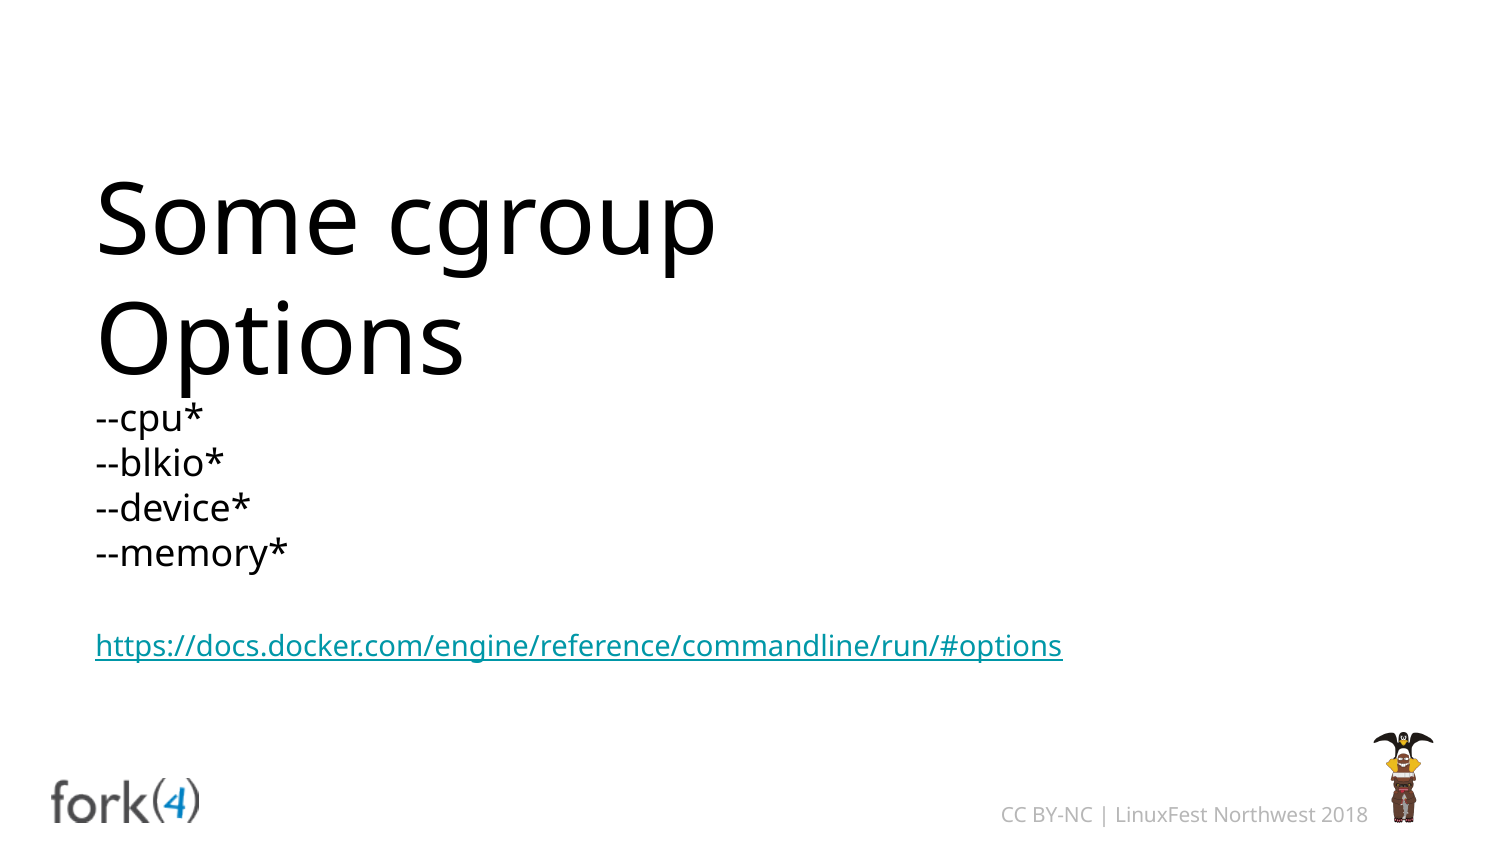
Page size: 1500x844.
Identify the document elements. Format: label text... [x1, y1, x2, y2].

picture [51, 778, 199, 823]
title Some cgroup Options --cpu* --blkio* --device* --memory* https://docs.docker.com/engine/reference/commandline/run/#options [80, 73, 1125, 745]
picture [1358, 732, 1449, 823]
